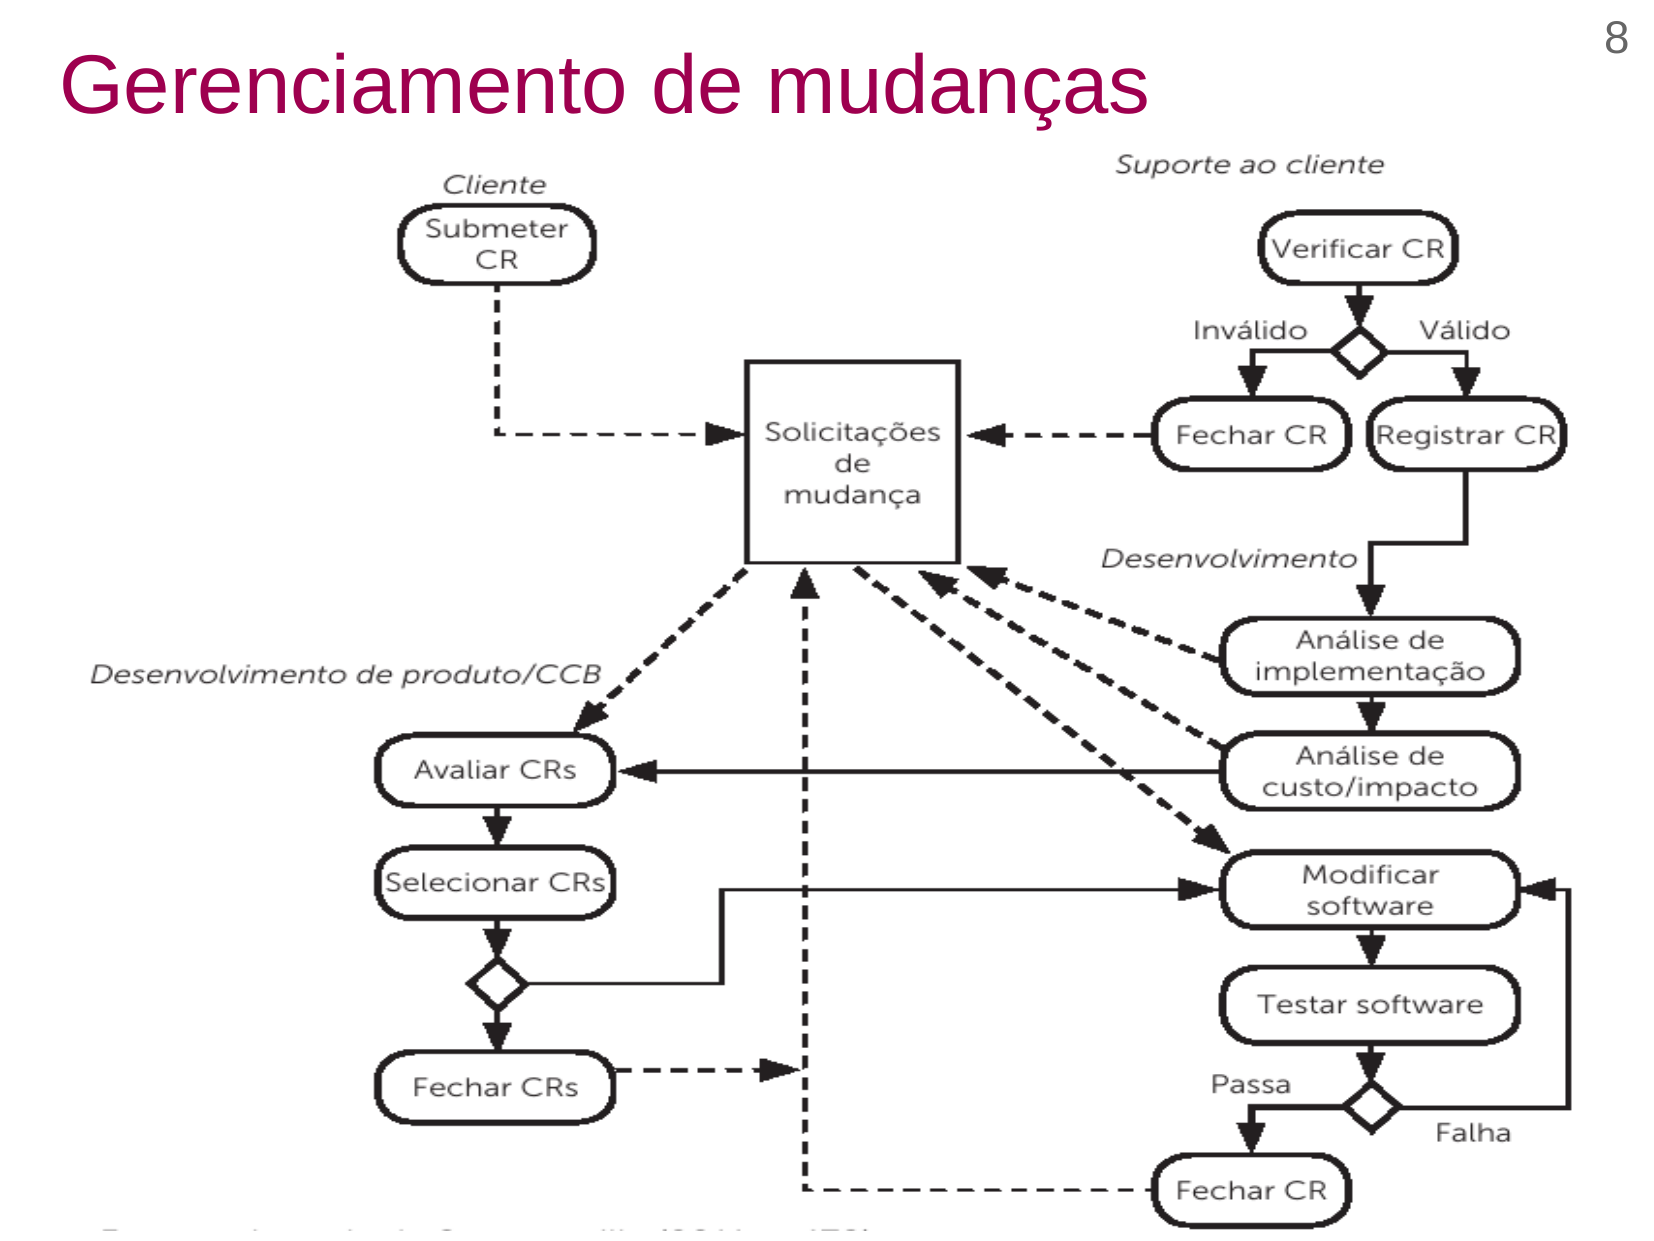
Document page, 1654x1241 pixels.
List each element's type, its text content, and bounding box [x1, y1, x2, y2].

title Gerenciamento de mudanças [59, 29, 1595, 148]
picture [82, 147, 1595, 1231]
